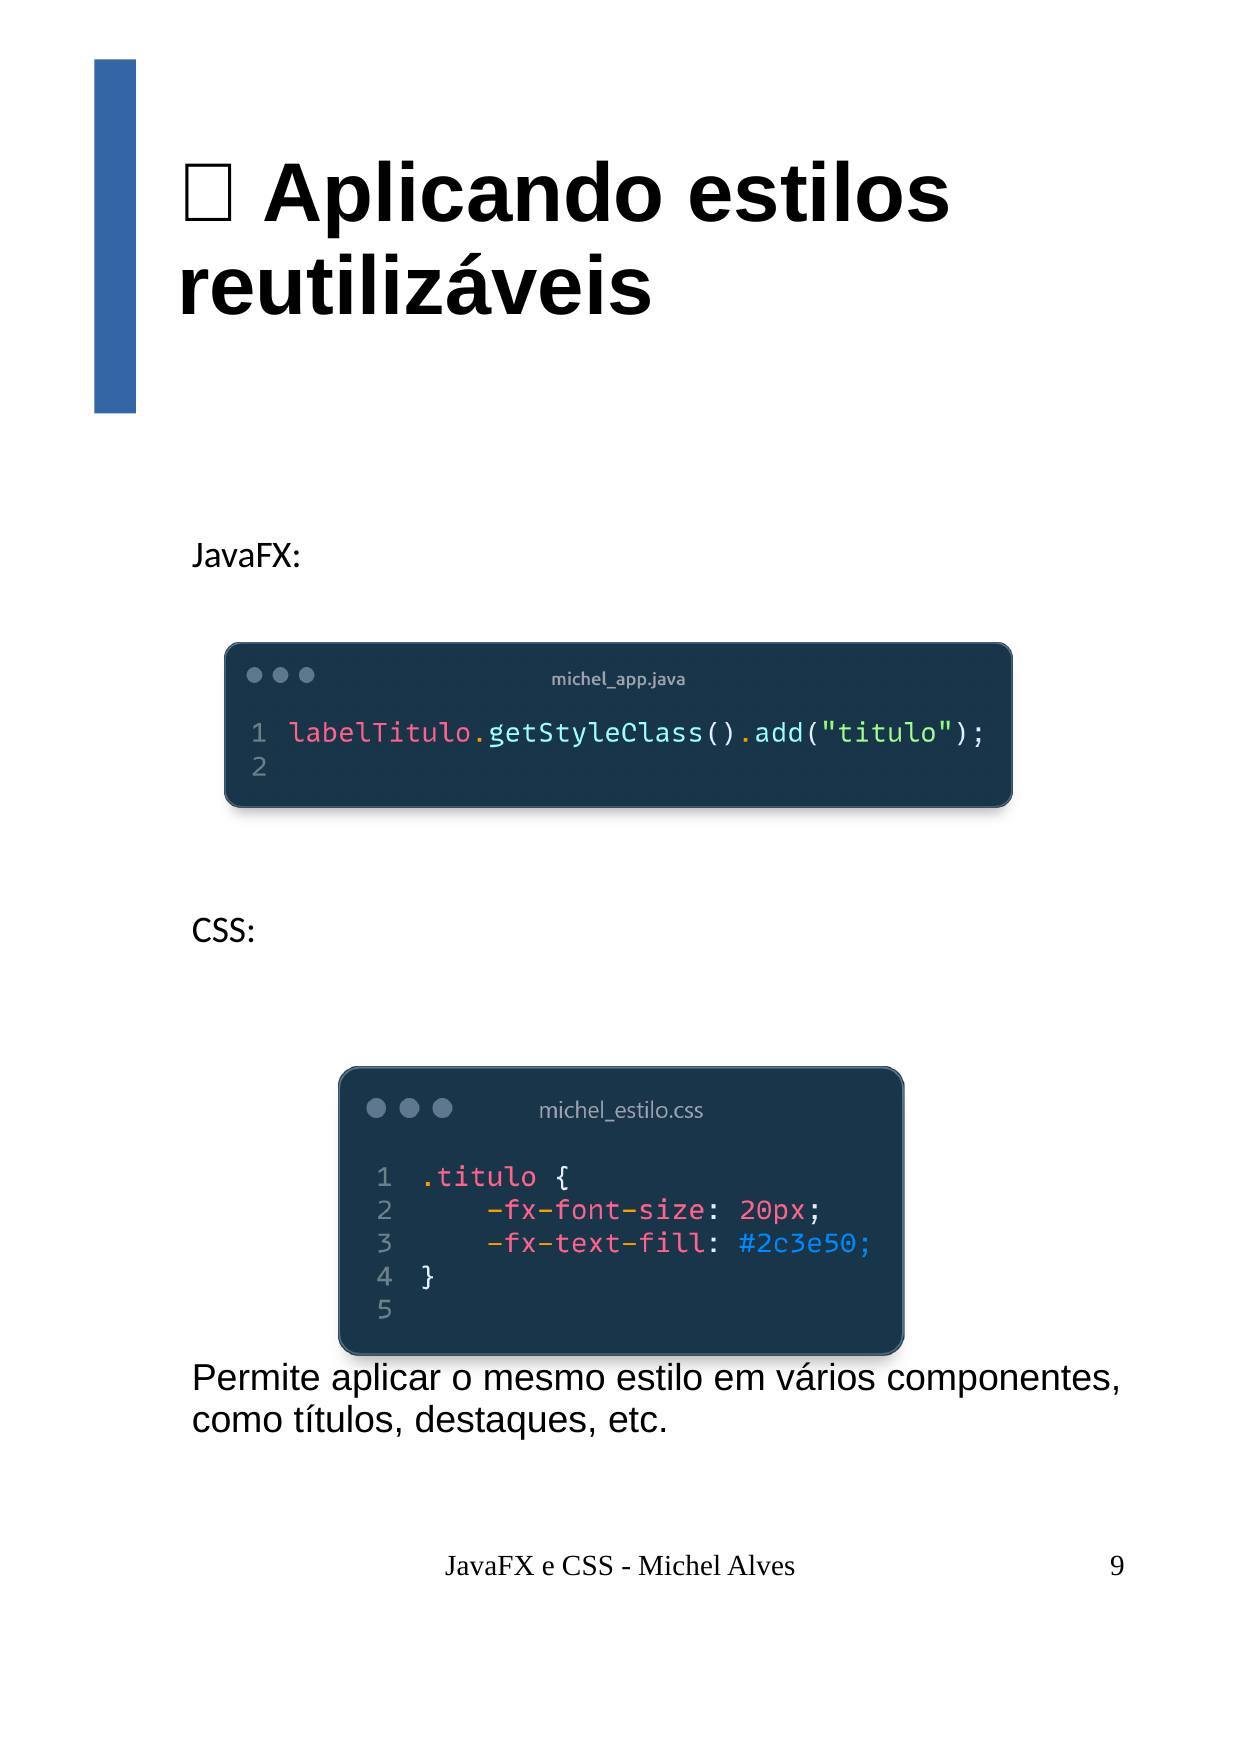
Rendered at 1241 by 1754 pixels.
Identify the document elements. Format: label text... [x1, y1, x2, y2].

text_box JavaFX: CSS: Permite aplicar o mesmo estilo em vários componentes, como títulos, destaques, etc. [177, 1401, 1182, 1695]
title 🎯 Aplicando estilos reutilizáveis [177, 65, 1182, 414]
picture [59, 1020, 1182, 1401]
text_box [94, 59, 136, 414]
text_box JavaFX: CSS: Permite aplicar o mesmo estilo em vários componentes, como títulos, destaques, etc. [177, 531, 1182, 1020]
picture [57, 463, 1180, 986]
